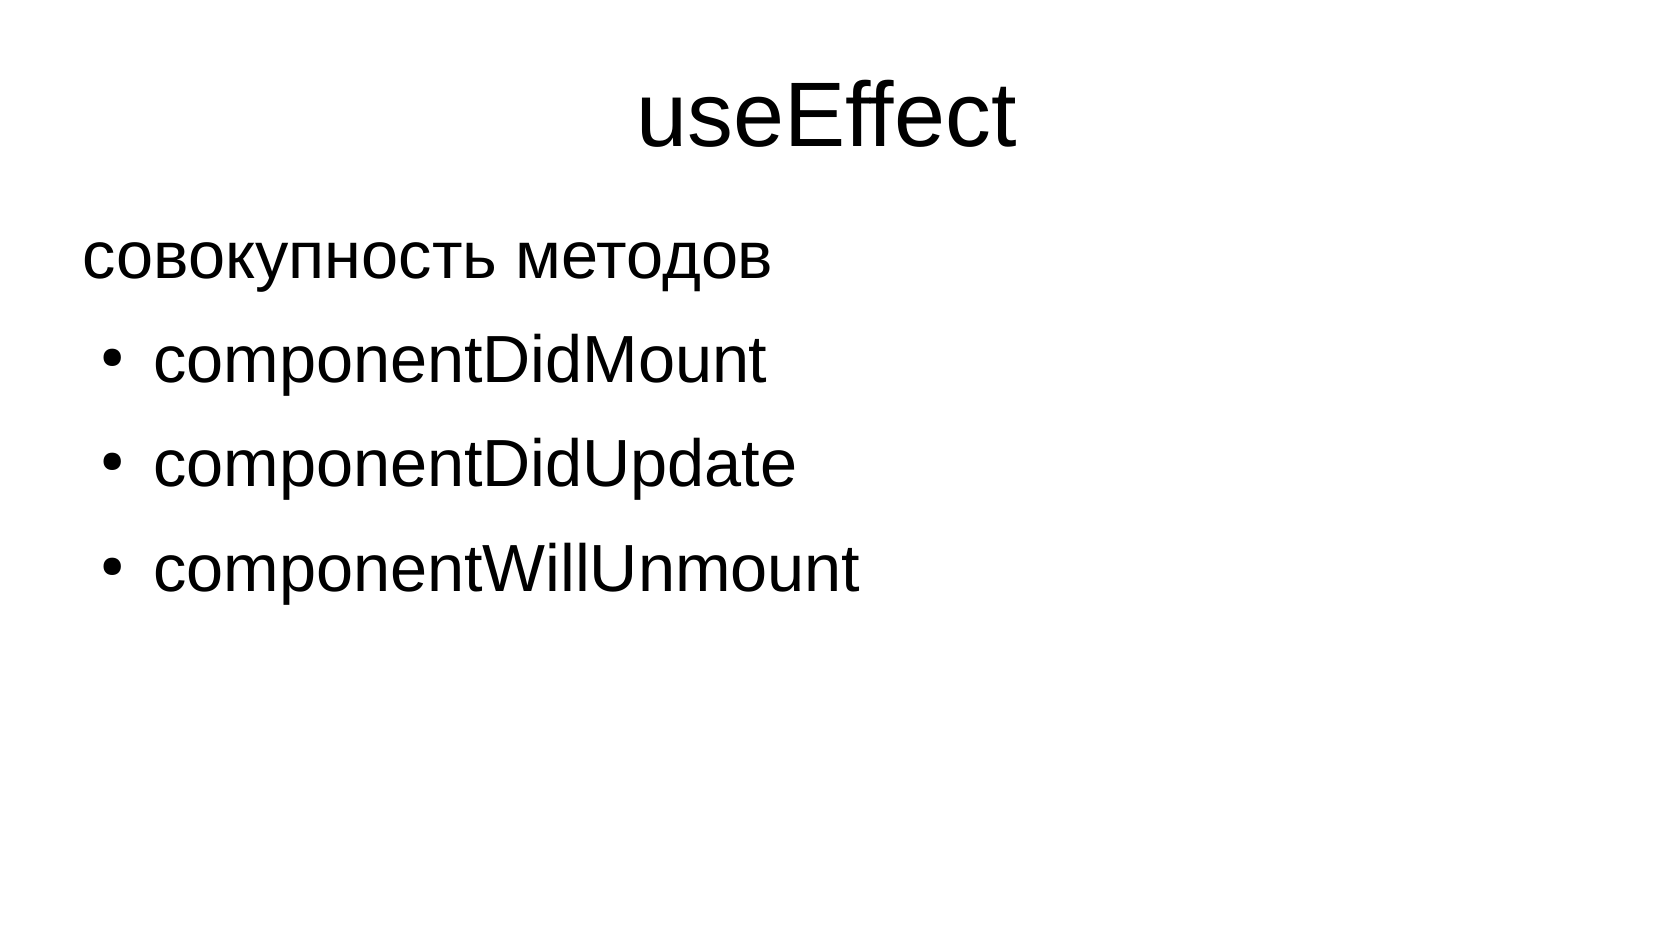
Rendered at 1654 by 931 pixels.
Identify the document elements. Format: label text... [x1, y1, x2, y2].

title useEffect [82, 37, 1571, 193]
list совокупность методов componentDidMount componentDidUpdate componentWillUnmount [82, 217, 1571, 758]
